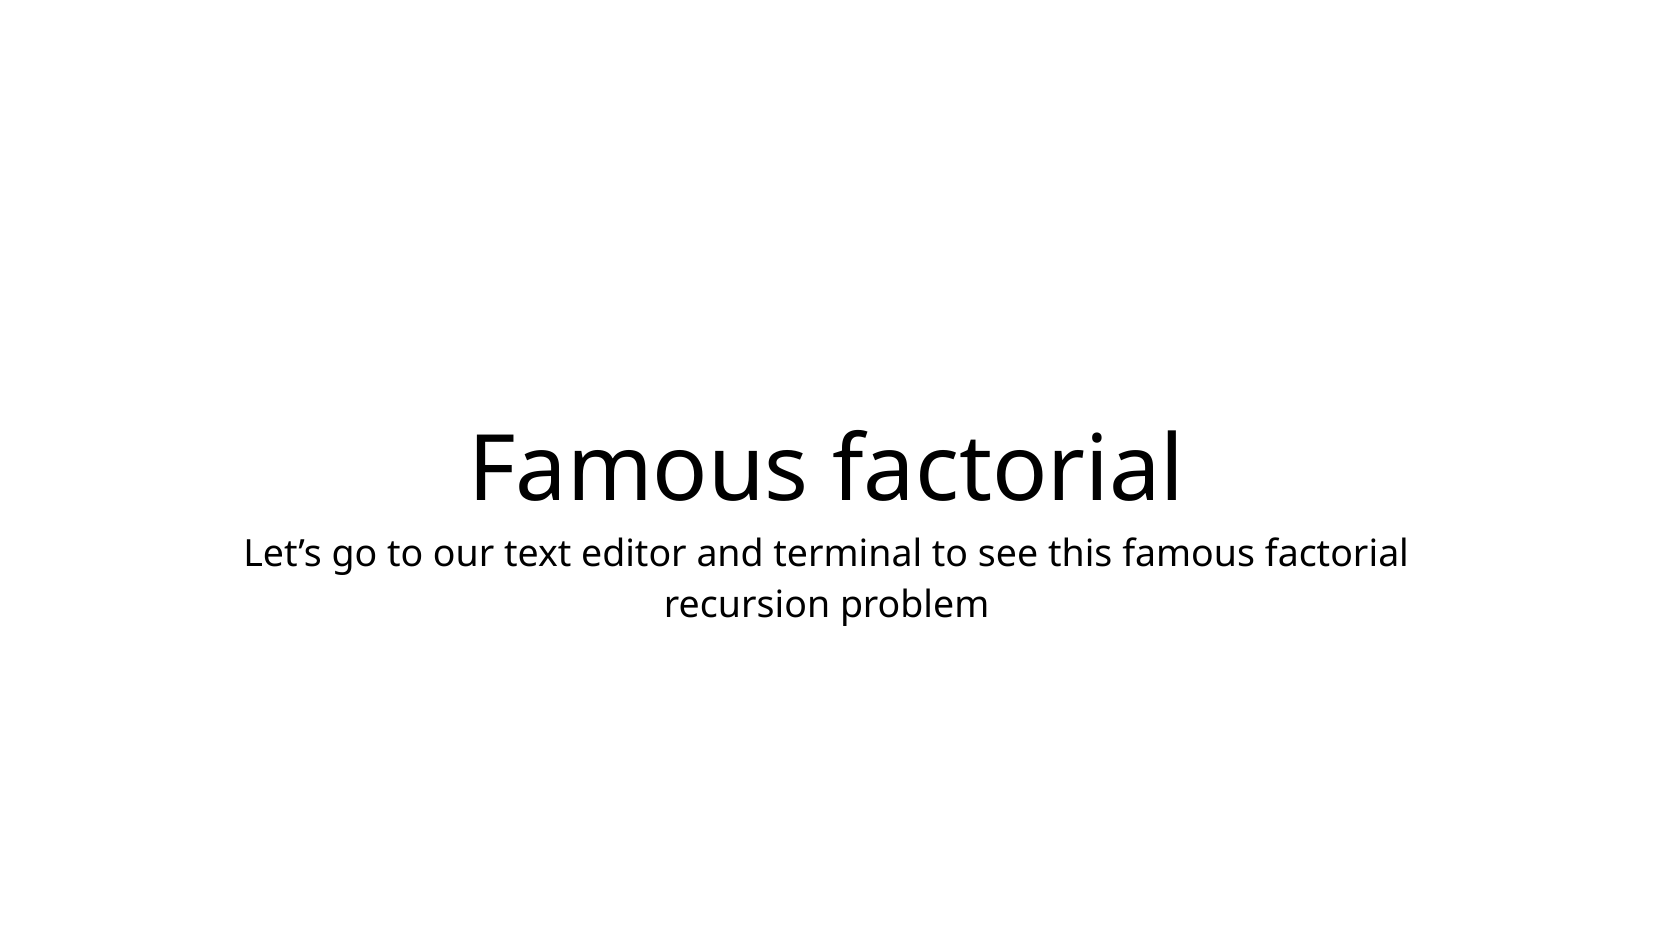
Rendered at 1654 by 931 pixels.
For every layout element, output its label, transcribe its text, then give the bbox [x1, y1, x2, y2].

title Famous factorial [82, 387, 1571, 543]
text_box Let’s go to our text editor and terminal to see this famous factorial recursion problem [226, 518, 1427, 625]
